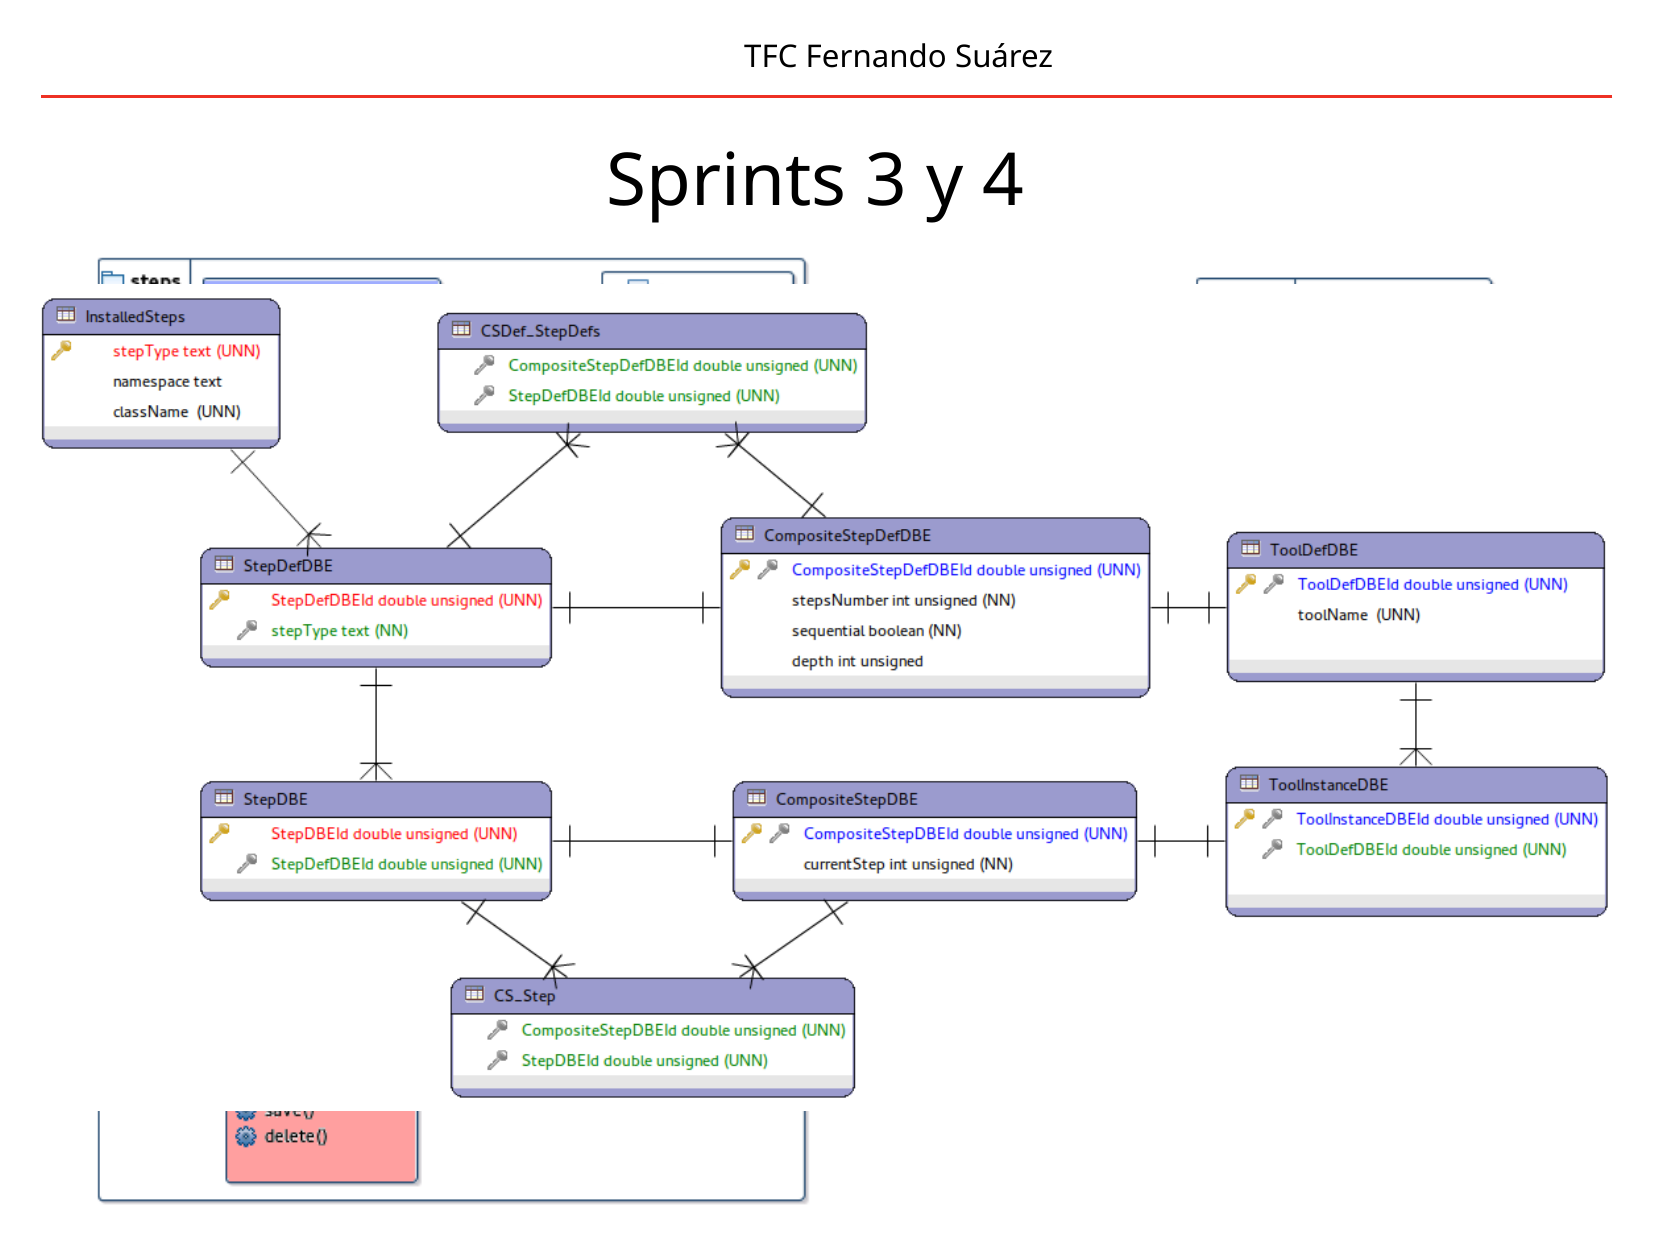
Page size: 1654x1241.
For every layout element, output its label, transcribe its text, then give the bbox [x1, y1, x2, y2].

title Sprints 3 y 4 [71, 73, 1560, 280]
picture [82, 242, 1512, 284]
picture [29, 285, 1621, 1221]
